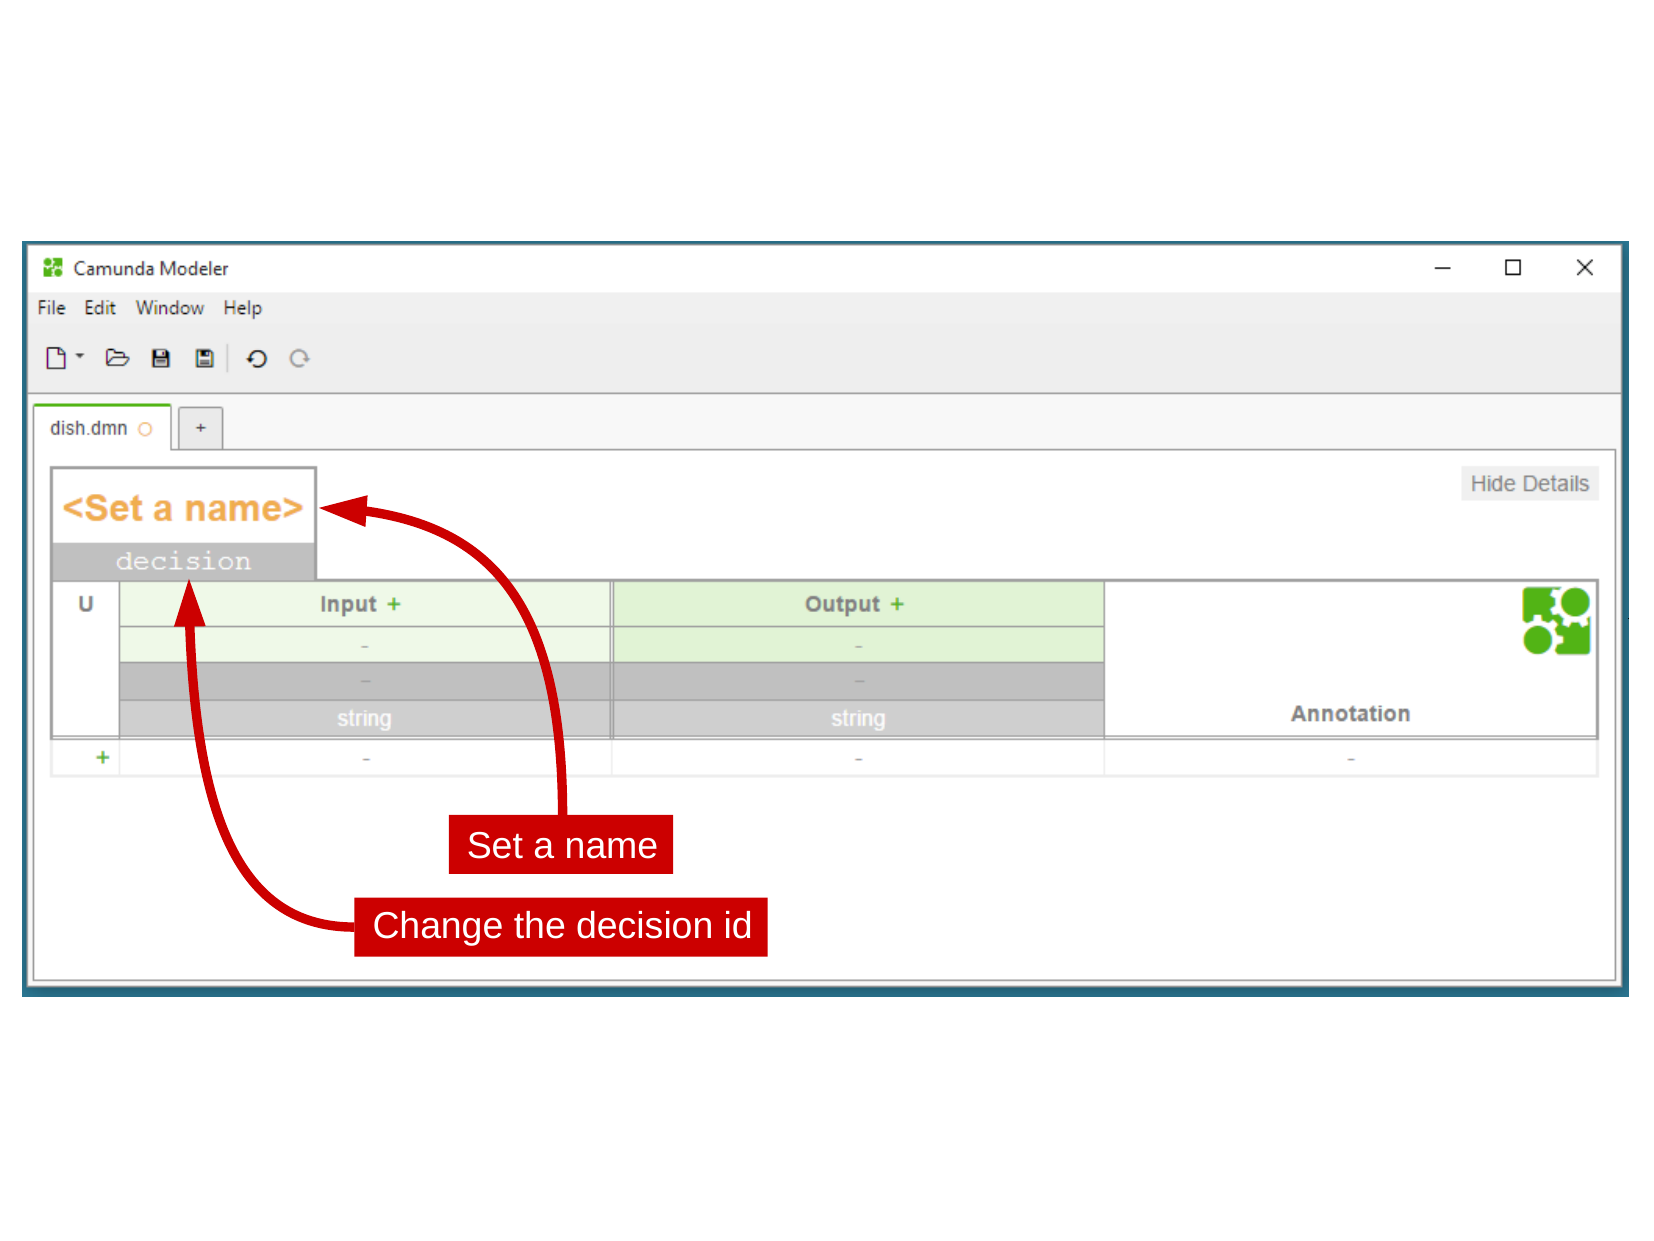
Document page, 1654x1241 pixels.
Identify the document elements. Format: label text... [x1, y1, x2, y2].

text_box Set a name [452, 817, 674, 874]
text_box Change the decision id [357, 897, 768, 997]
text_box [448, 814, 557, 874]
picture [22, 241, 1629, 997]
